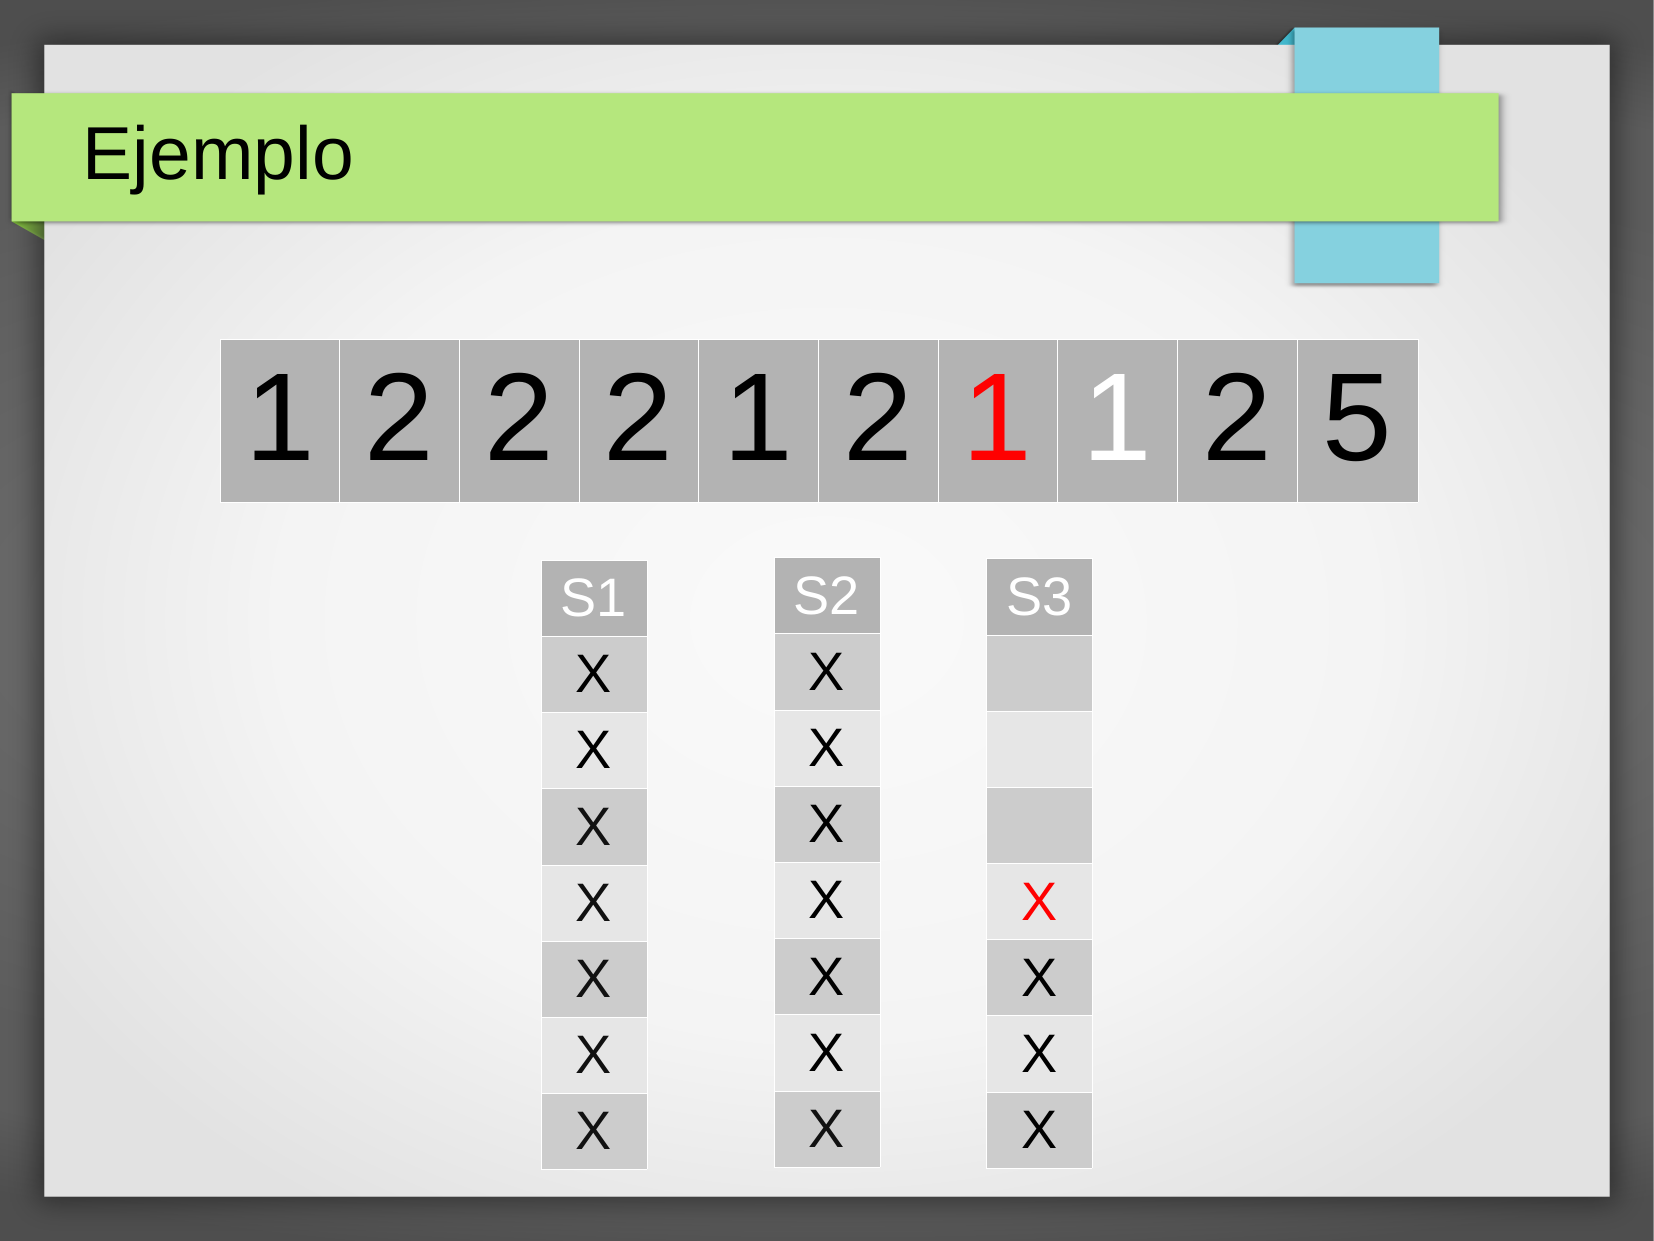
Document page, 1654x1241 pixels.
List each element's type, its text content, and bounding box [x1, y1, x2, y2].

table_header 2 [460, 340, 579, 502]
table_header 1 [699, 340, 818, 502]
table_cell X [542, 866, 647, 941]
table_cell X [987, 1093, 1092, 1168]
table_cell X [775, 1015, 880, 1091]
table_cell X [542, 713, 647, 788]
table_header S3 [987, 559, 1092, 635]
table_cell X [542, 1018, 647, 1093]
table_cell X [775, 1092, 880, 1167]
table_cell X [775, 634, 880, 710]
table_cell X [775, 939, 880, 1014]
table_header 1 [1058, 340, 1177, 502]
table_cell X [987, 1016, 1092, 1092]
table_header 2 [1178, 340, 1297, 502]
table_cell [987, 636, 1092, 711]
table_cell X [542, 1094, 647, 1169]
table_cell X [987, 864, 1092, 939]
table_cell X [775, 787, 880, 862]
table_header 1 [939, 340, 1057, 502]
table_header S1 [542, 561, 647, 636]
table_header S2 [775, 558, 880, 633]
table_header 2 [580, 340, 698, 502]
picture [0, 0, 1654, 1241]
title Ejemplo [82, 94, 1264, 213]
table_cell X [987, 940, 1092, 1015]
table_header 5 [1298, 340, 1418, 502]
table_header 1 [221, 340, 339, 502]
table_cell [987, 712, 1092, 787]
table_cell X [775, 863, 880, 938]
table_cell X [542, 637, 647, 712]
table_cell [987, 788, 1092, 863]
table_cell X [775, 711, 880, 786]
table_header 2 [819, 340, 938, 502]
table_cell X [542, 789, 647, 865]
table_cell X [542, 942, 647, 1017]
table_header 2 [340, 340, 459, 502]
